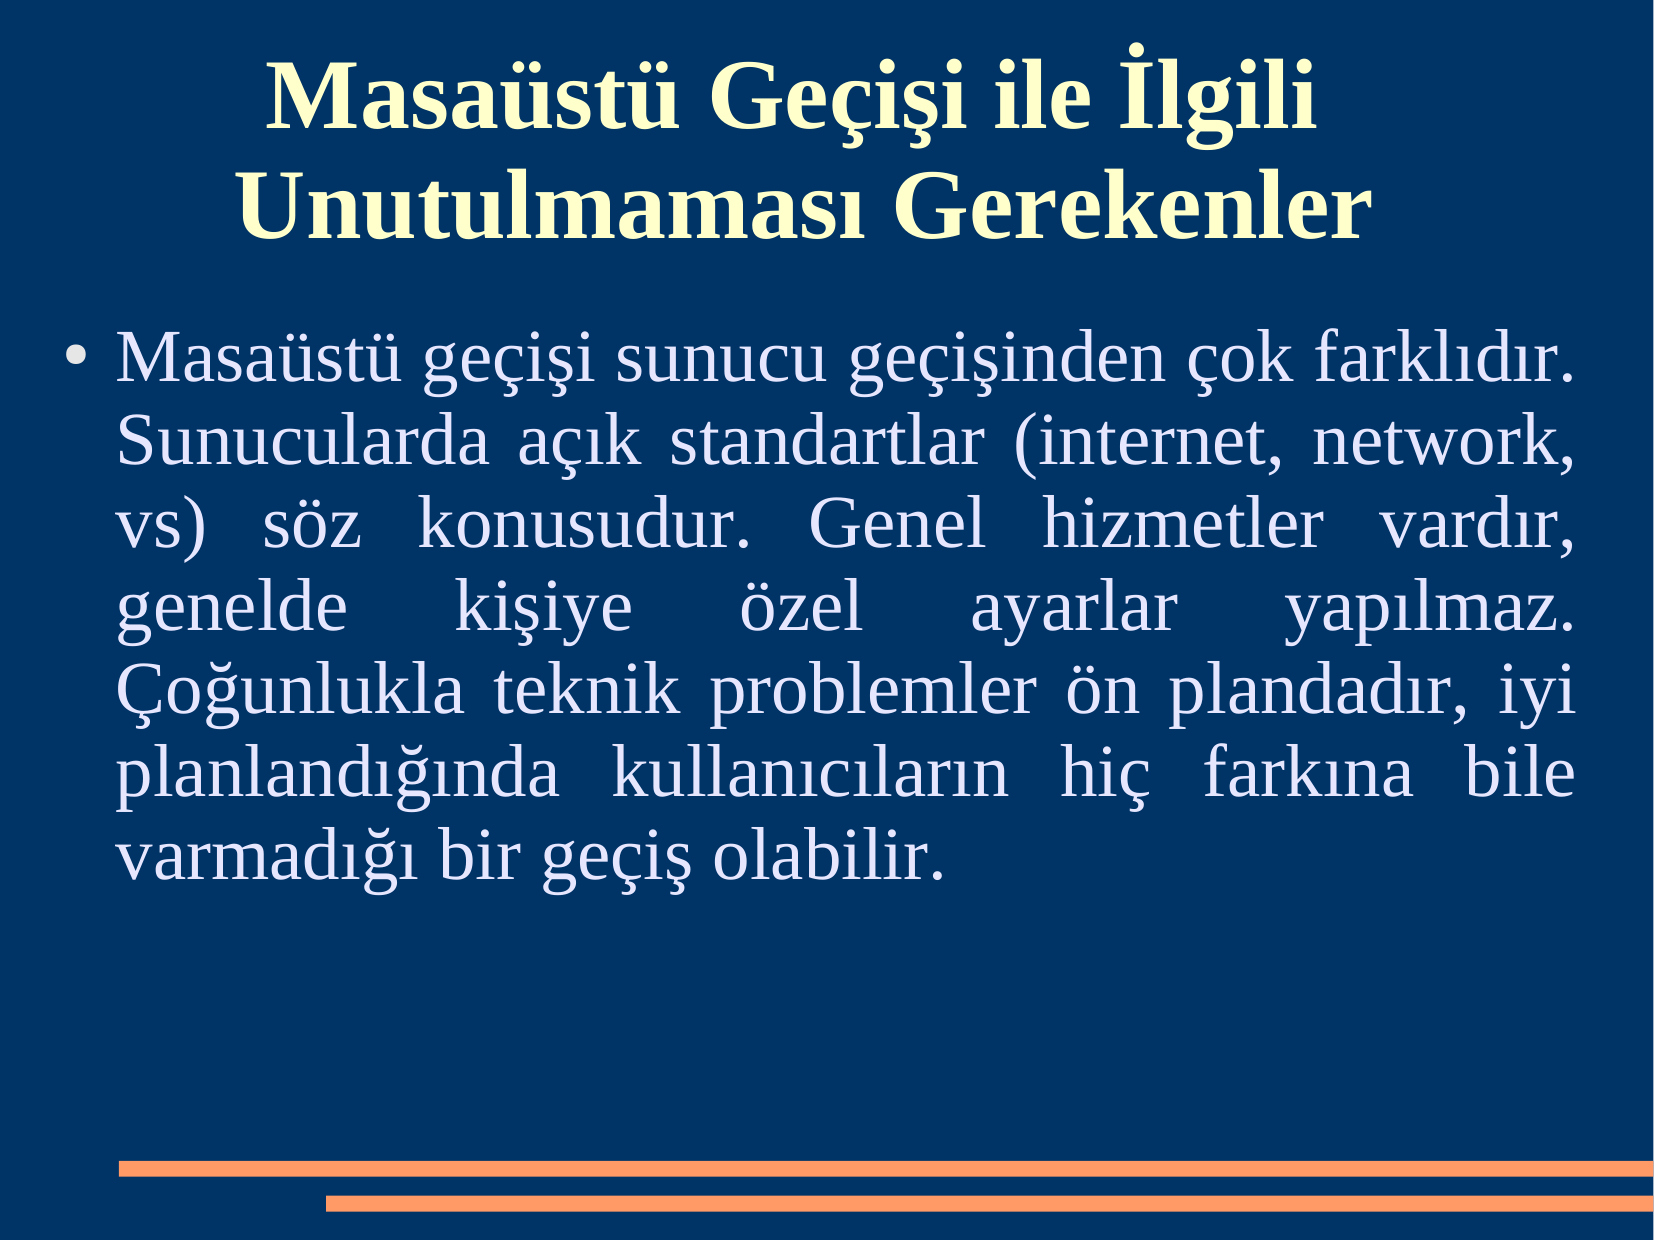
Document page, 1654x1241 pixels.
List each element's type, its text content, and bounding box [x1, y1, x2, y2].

title Masaüstü Geçişi ile İlgili Unutulmaması Gerekenler [87, 39, 1522, 261]
list Masaüstü geçişi sunucu geçişinden çok farklıdır. Sunucularda açık standartlar (internet, network, vs) söz konusudur. Genel hizmetler vardır, genelde kişiye özel ayarlar yapılmaz. Çoğunlukla teknik problemler ön plandadır, iyi planlandığında kullanıcıların hiç farkına bile varmadığı bir geçiş olabilir. [44, 314, 1579, 1097]
